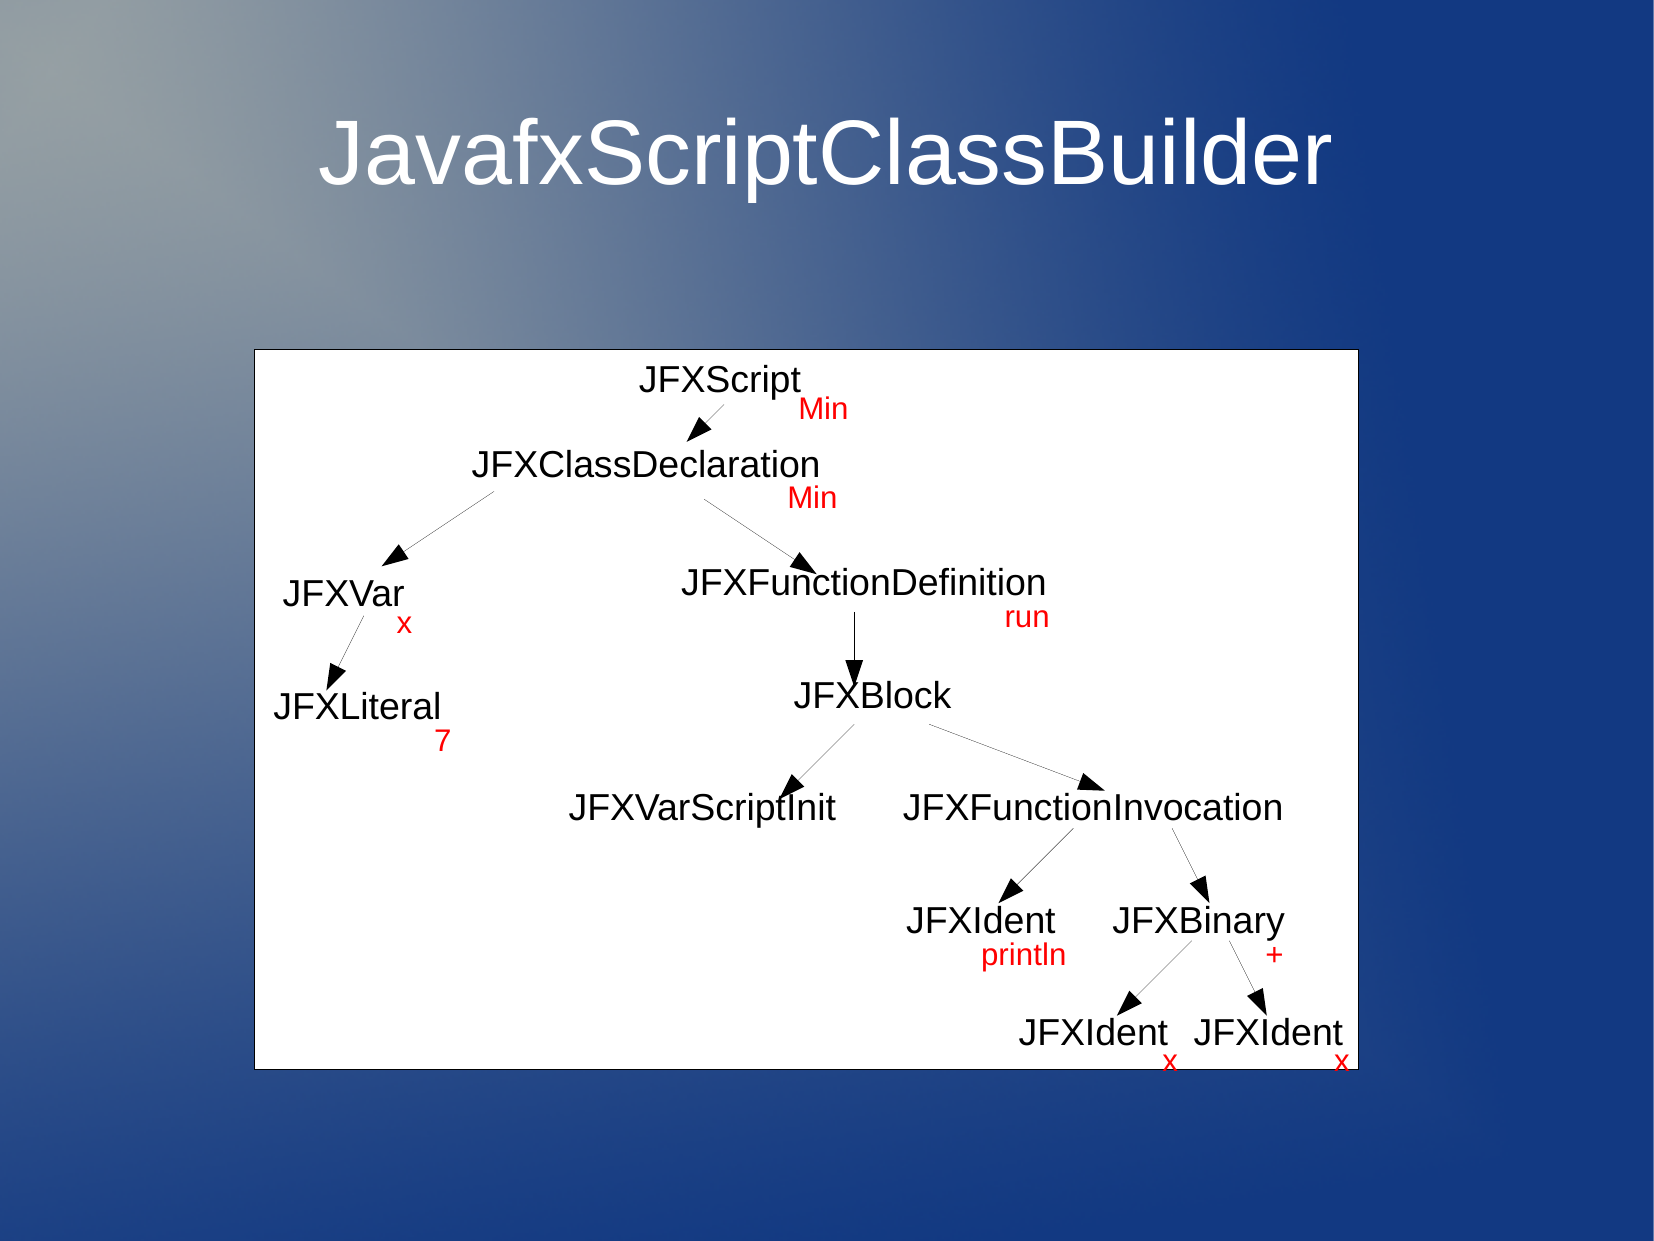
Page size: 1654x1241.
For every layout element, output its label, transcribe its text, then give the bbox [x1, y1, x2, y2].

picture [0, 0, 1654, 1241]
title JavafxScriptClassBuilder [82, 56, 1571, 250]
chart [82, 290, 1571, 1109]
